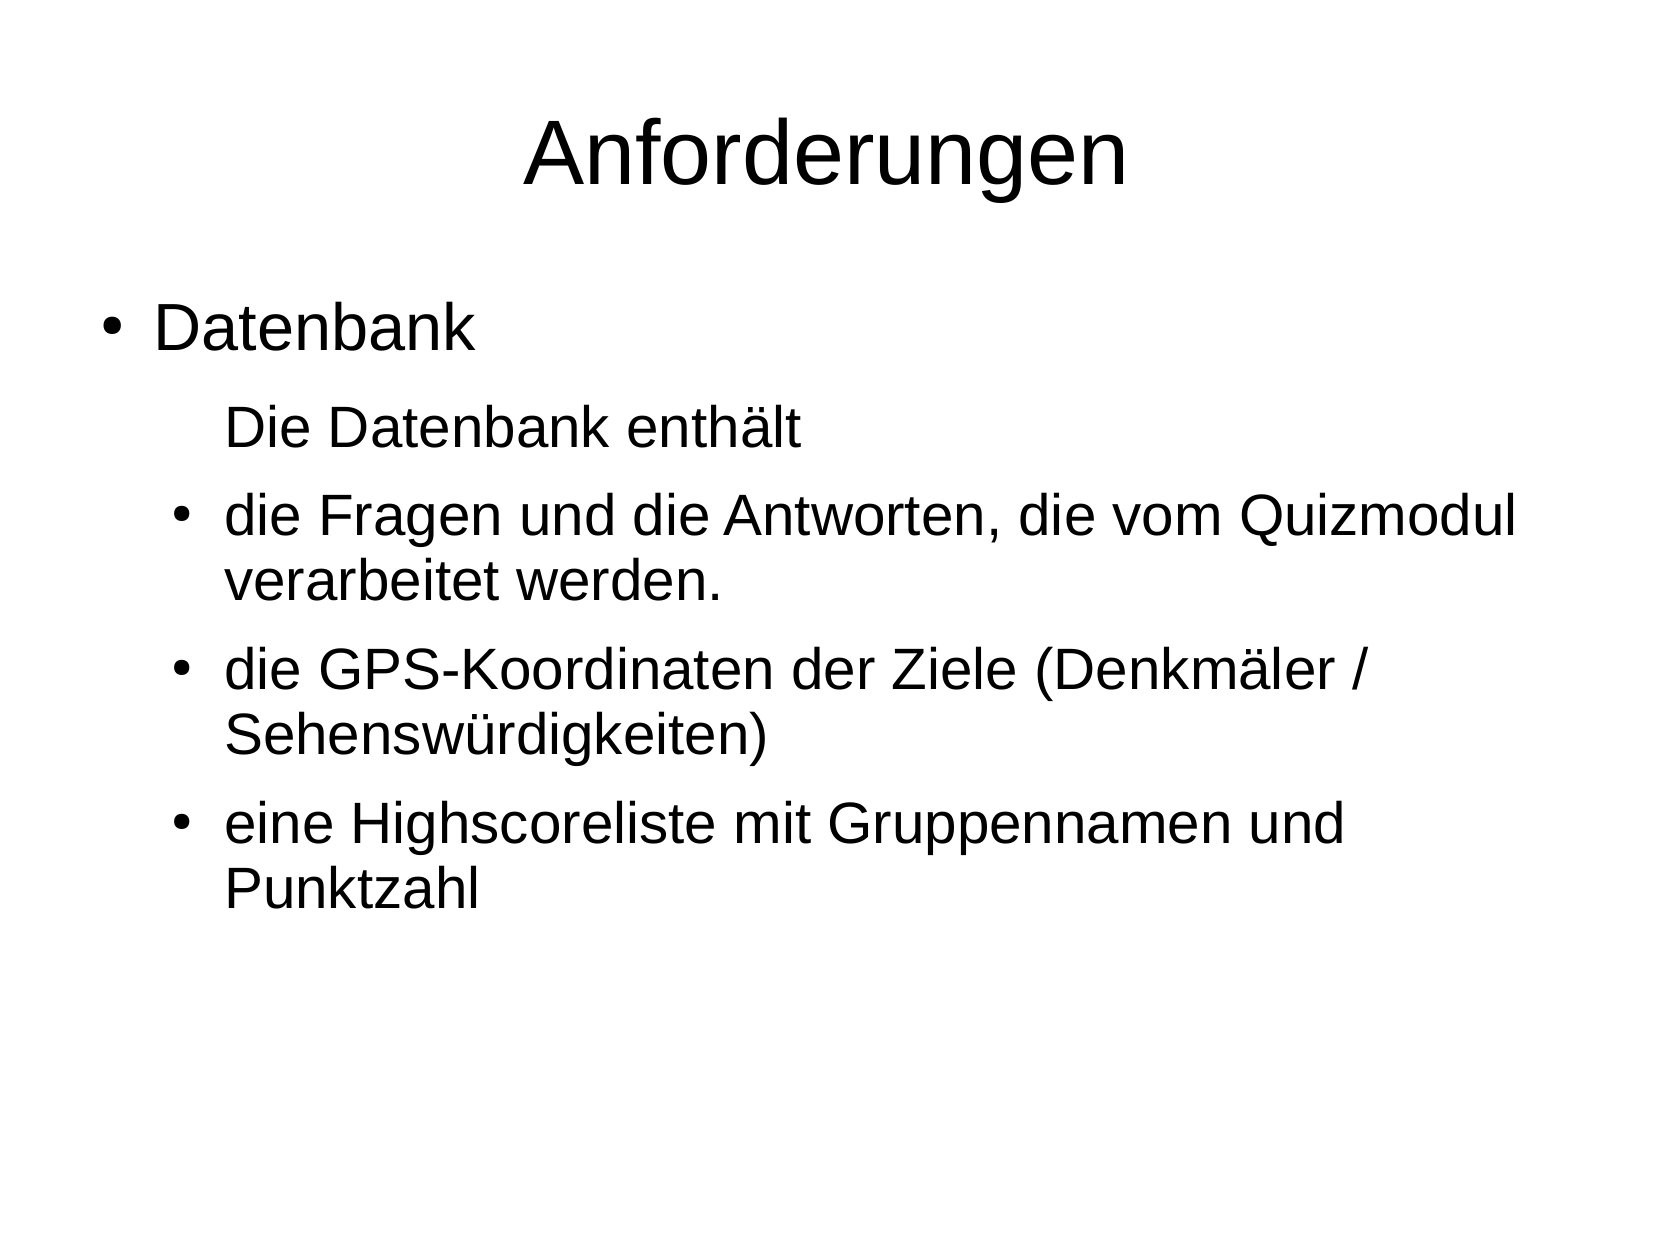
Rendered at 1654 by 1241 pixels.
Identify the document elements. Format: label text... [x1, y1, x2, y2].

title Anforderungen [82, 49, 1571, 257]
list Datenbank Die Datenbank enthält die Fragen und die Antworten, die vom Quizmodul verarbeitet werden. die GPS-Koordinaten der Ziele (Denkmäler / Sehenswürdigkeiten) eine Highscoreliste mit Gruppennamen und Punktzahl [82, 290, 1571, 1109]
